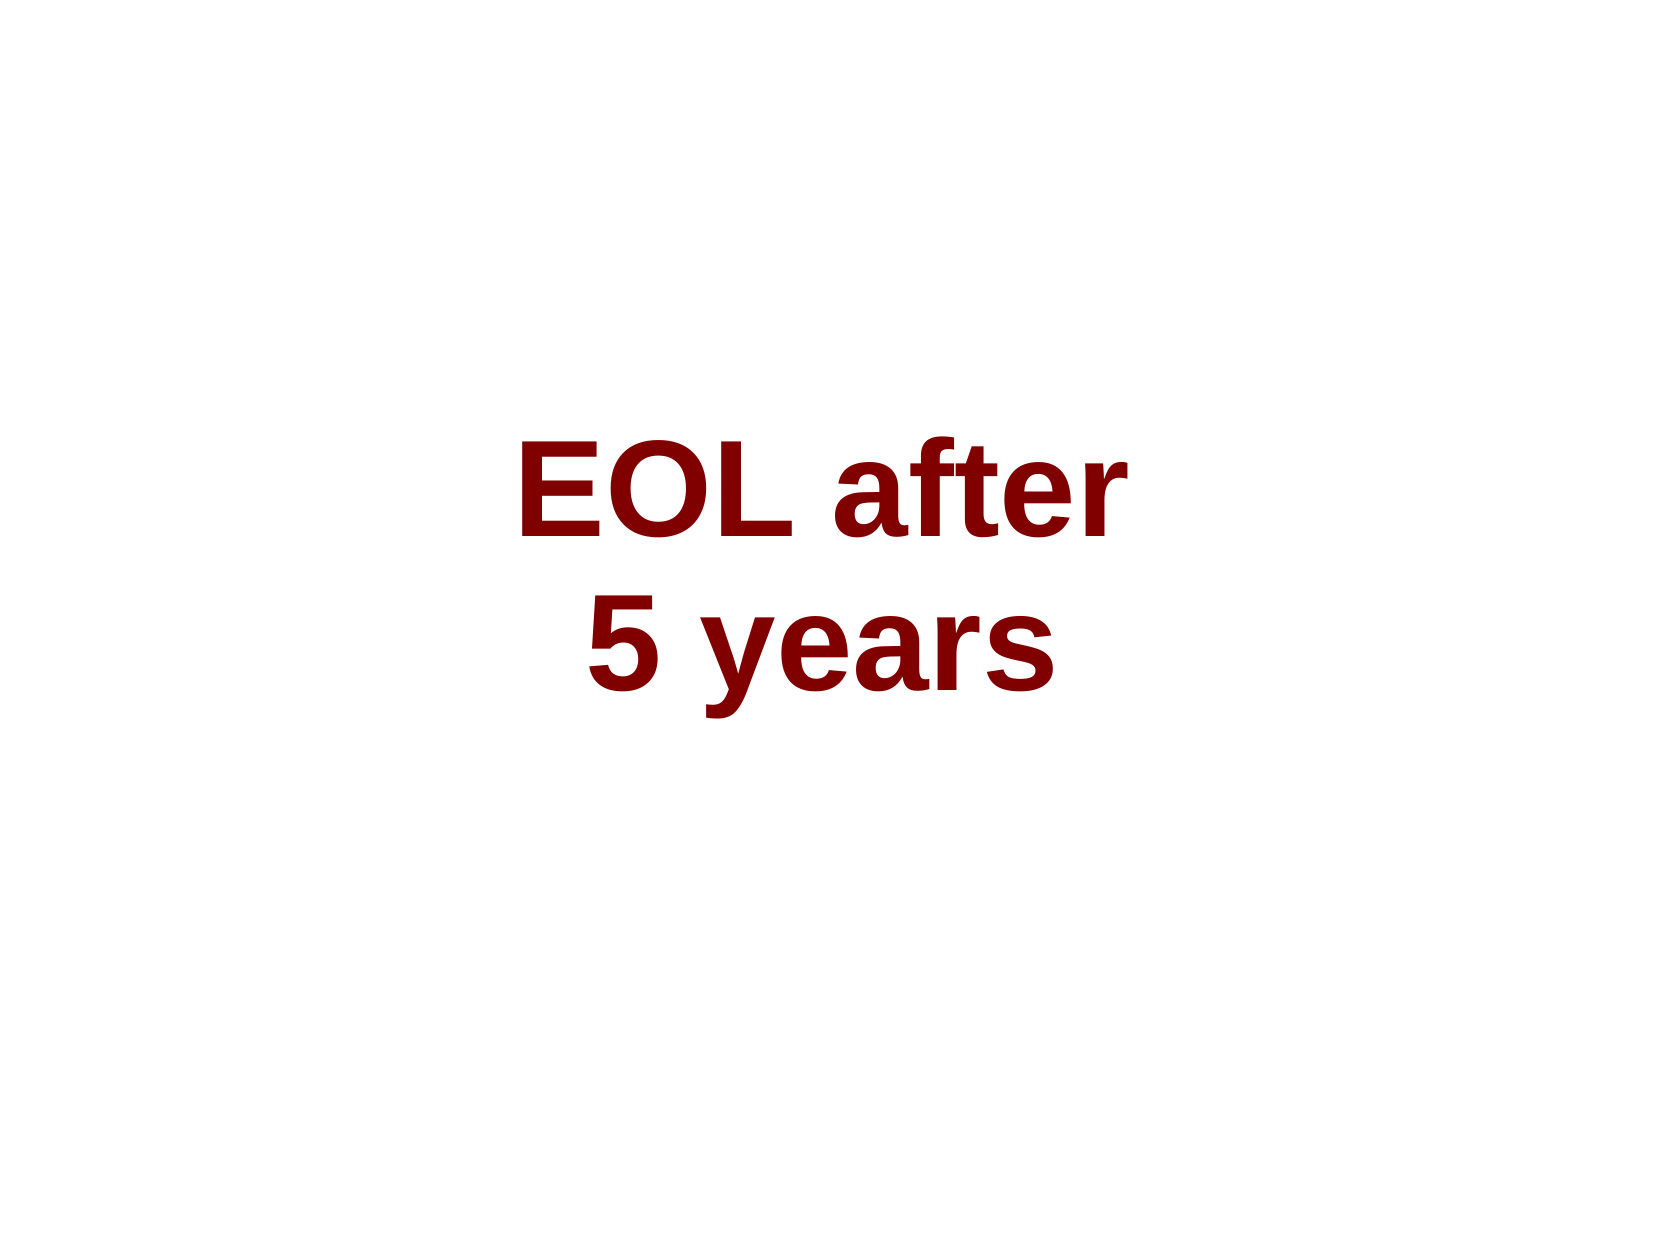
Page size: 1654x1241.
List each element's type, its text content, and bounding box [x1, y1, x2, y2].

title EOL after 5 years [78, 412, 1567, 720]
